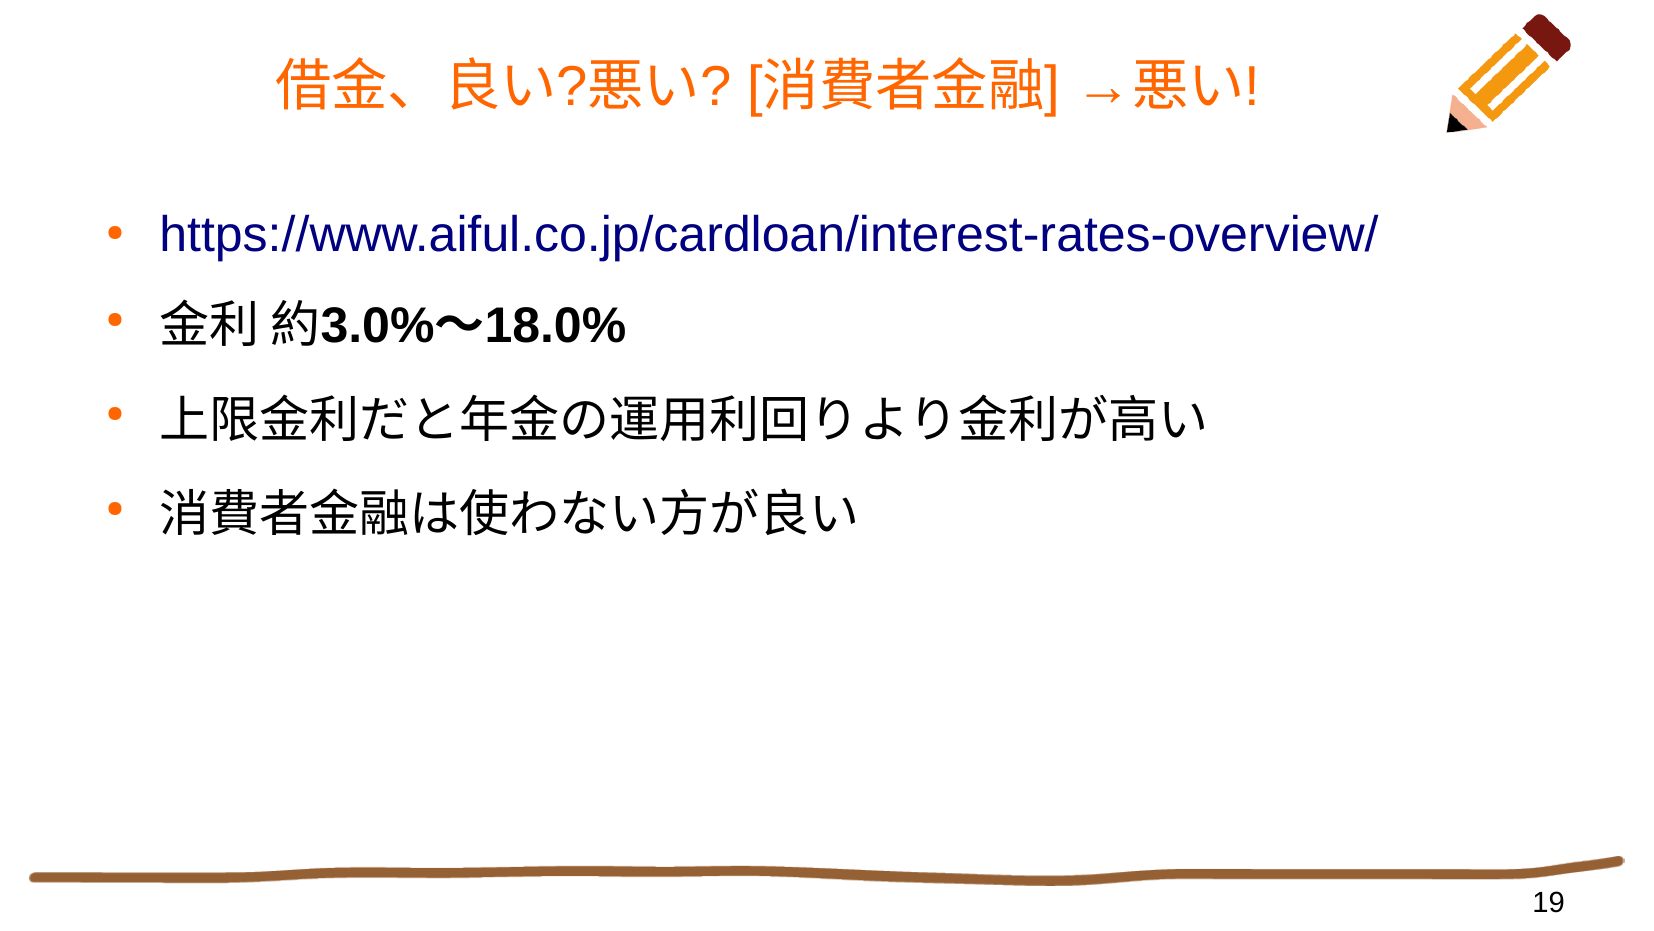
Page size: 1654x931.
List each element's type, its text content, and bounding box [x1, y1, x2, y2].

title 借金、良い?悪い? [消費者金融] →悪い! [88, 29, 1447, 133]
picture [29, 856, 1625, 886]
picture [1446, 14, 1571, 133]
list https://www.aiful.co.jp/cardloan/interest-rates-overview/ 金利 約3.0%〜18.0% 上限金利だと年金の運用利回りより金利が高い 消費者金融は使わない方が良い [88, 206, 1576, 857]
